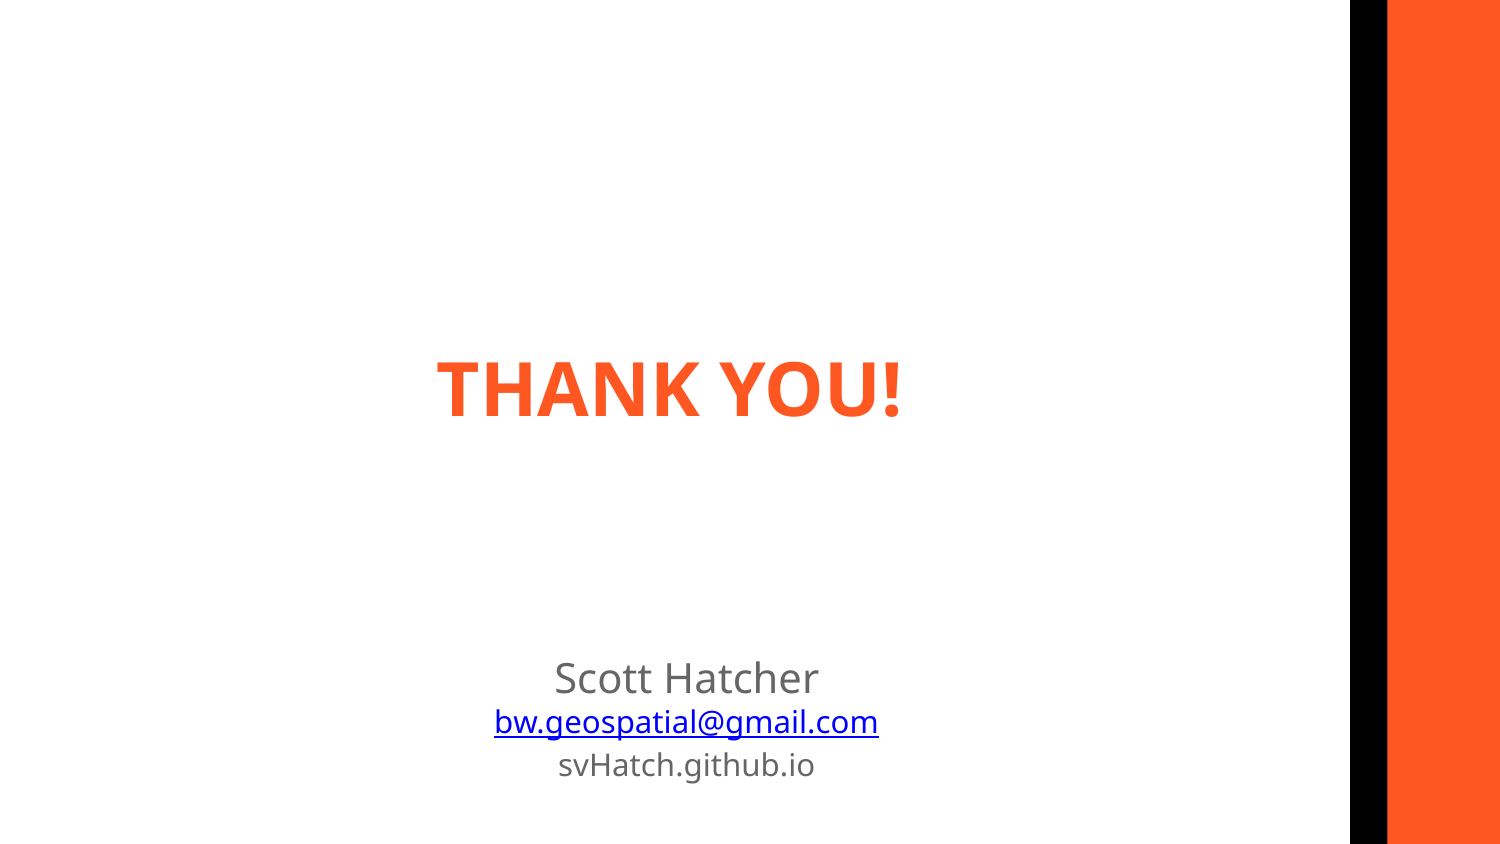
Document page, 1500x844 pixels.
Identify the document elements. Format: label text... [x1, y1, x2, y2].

text_box Scott Hatcher bw.geospatial@gmail.com svHatch.github.io [437, 637, 937, 803]
text_box THANK YOU! [422, 256, 1166, 447]
